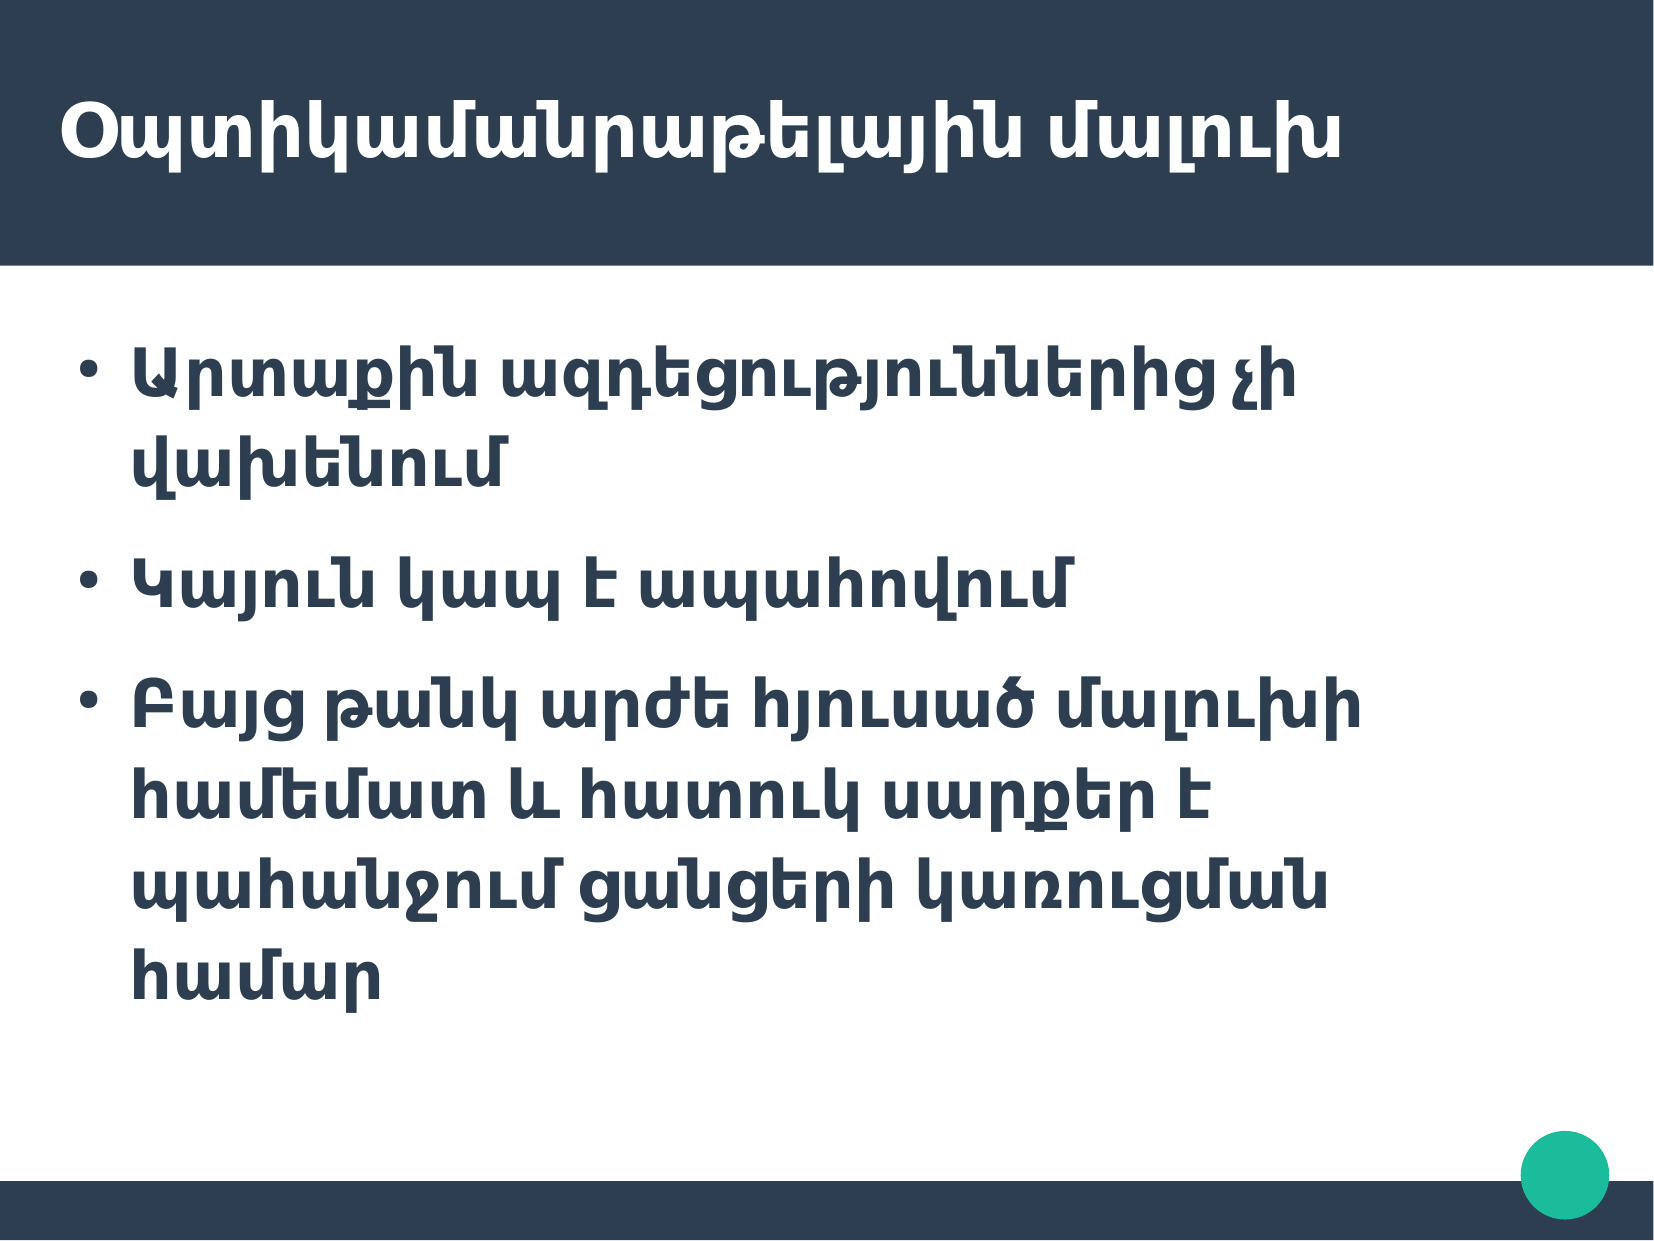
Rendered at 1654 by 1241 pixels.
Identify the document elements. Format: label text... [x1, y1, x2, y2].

title Օպտիկամանրաթելային մալուխ [59, 49, 1595, 207]
list Արտաքին ազդեցություններից չի վախենում Կայուն կապ է ապահովում Բայց թանկ արժե հյուսած մալուխի համեմատ և հատուկ սարքեր է պահանջում ցանցերի կառուցման համար [59, 324, 1595, 1152]
